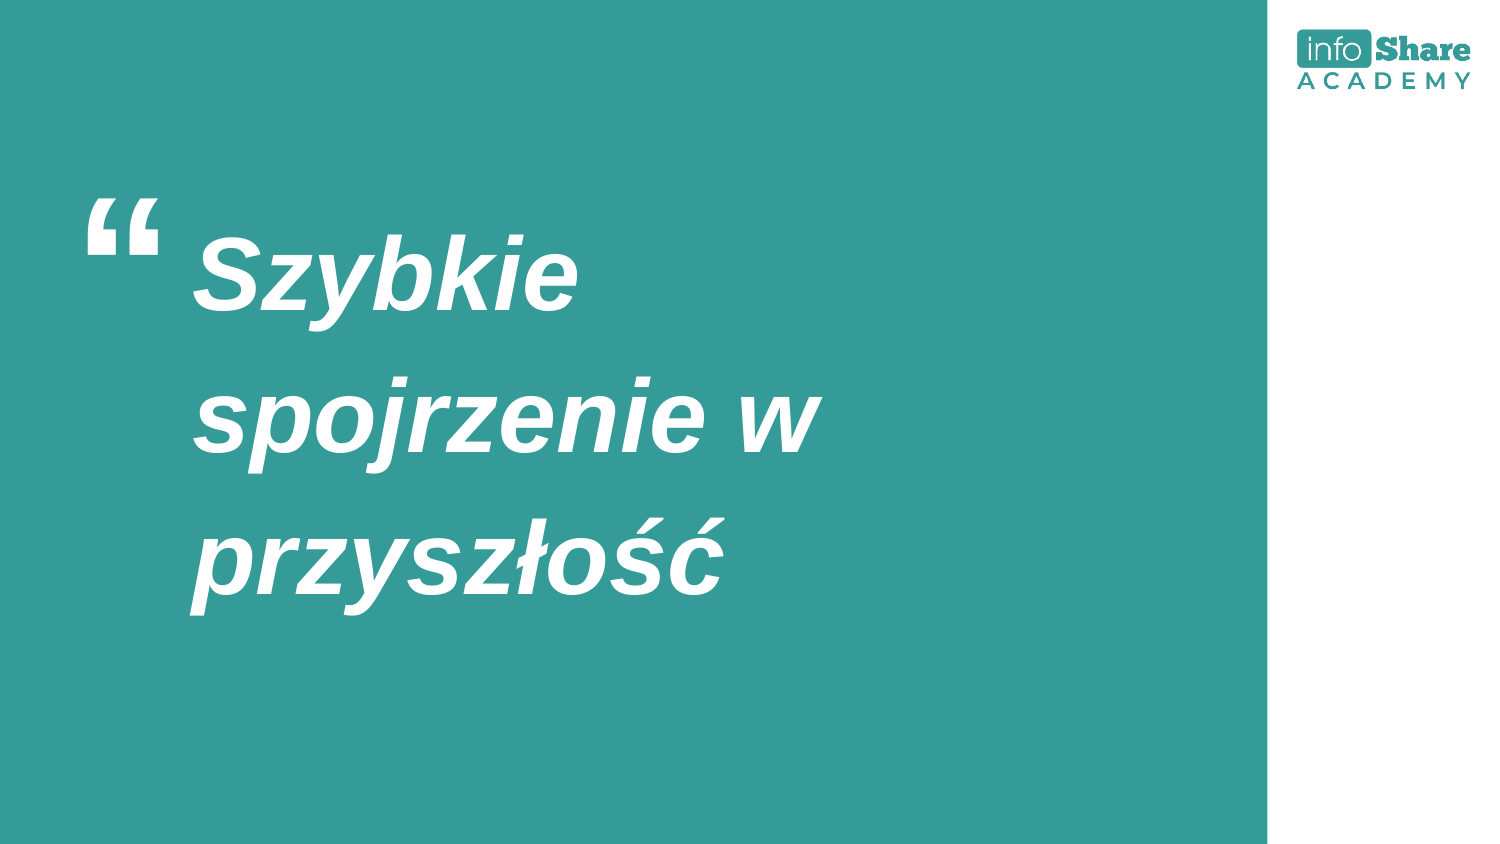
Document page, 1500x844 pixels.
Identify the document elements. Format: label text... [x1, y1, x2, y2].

list Szybkie spojrzenie w przyszłość [177, 173, 1064, 624]
picture [1267, 0, 1500, 119]
